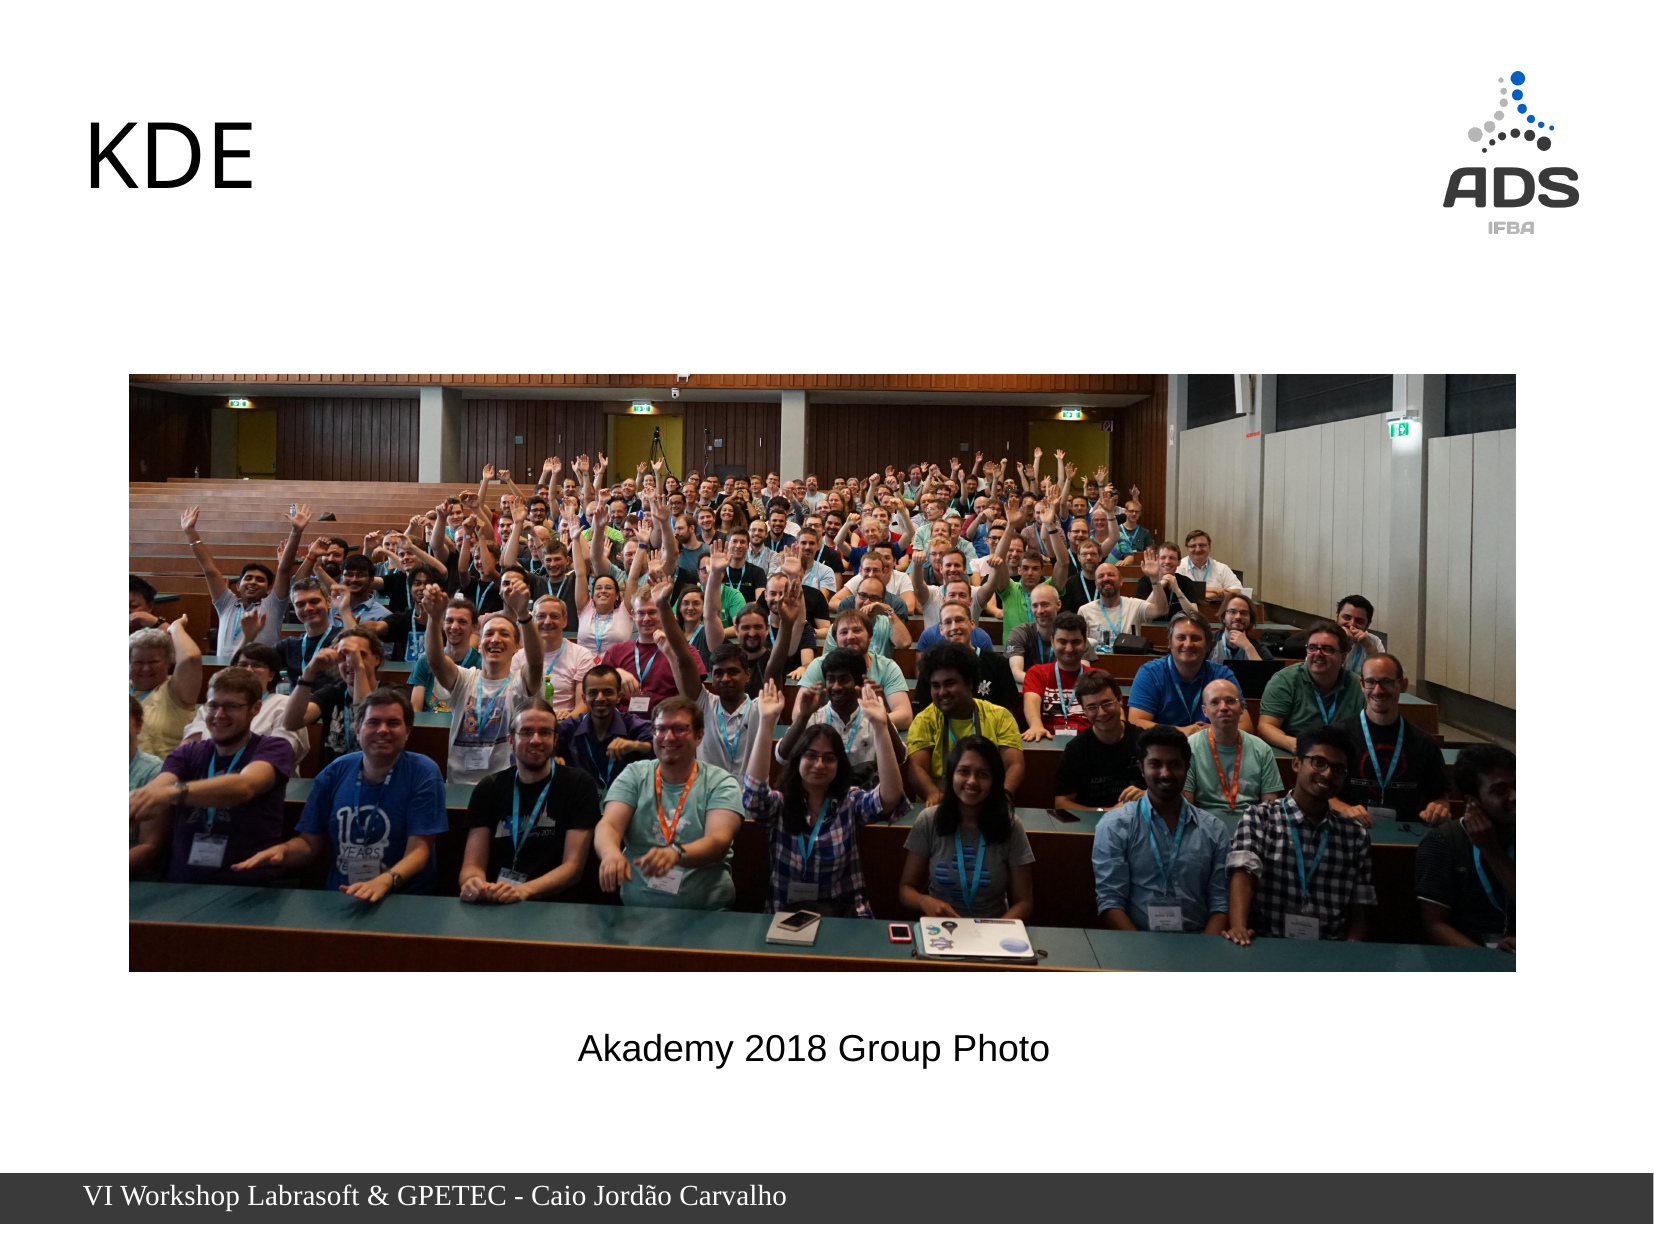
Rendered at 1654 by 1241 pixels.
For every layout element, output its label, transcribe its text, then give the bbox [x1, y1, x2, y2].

picture [1443, 71, 1579, 234]
picture [129, 374, 1516, 972]
text_box Akademy 2018 Group Photo [563, 1020, 1066, 1077]
title KDE [82, 49, 1426, 257]
